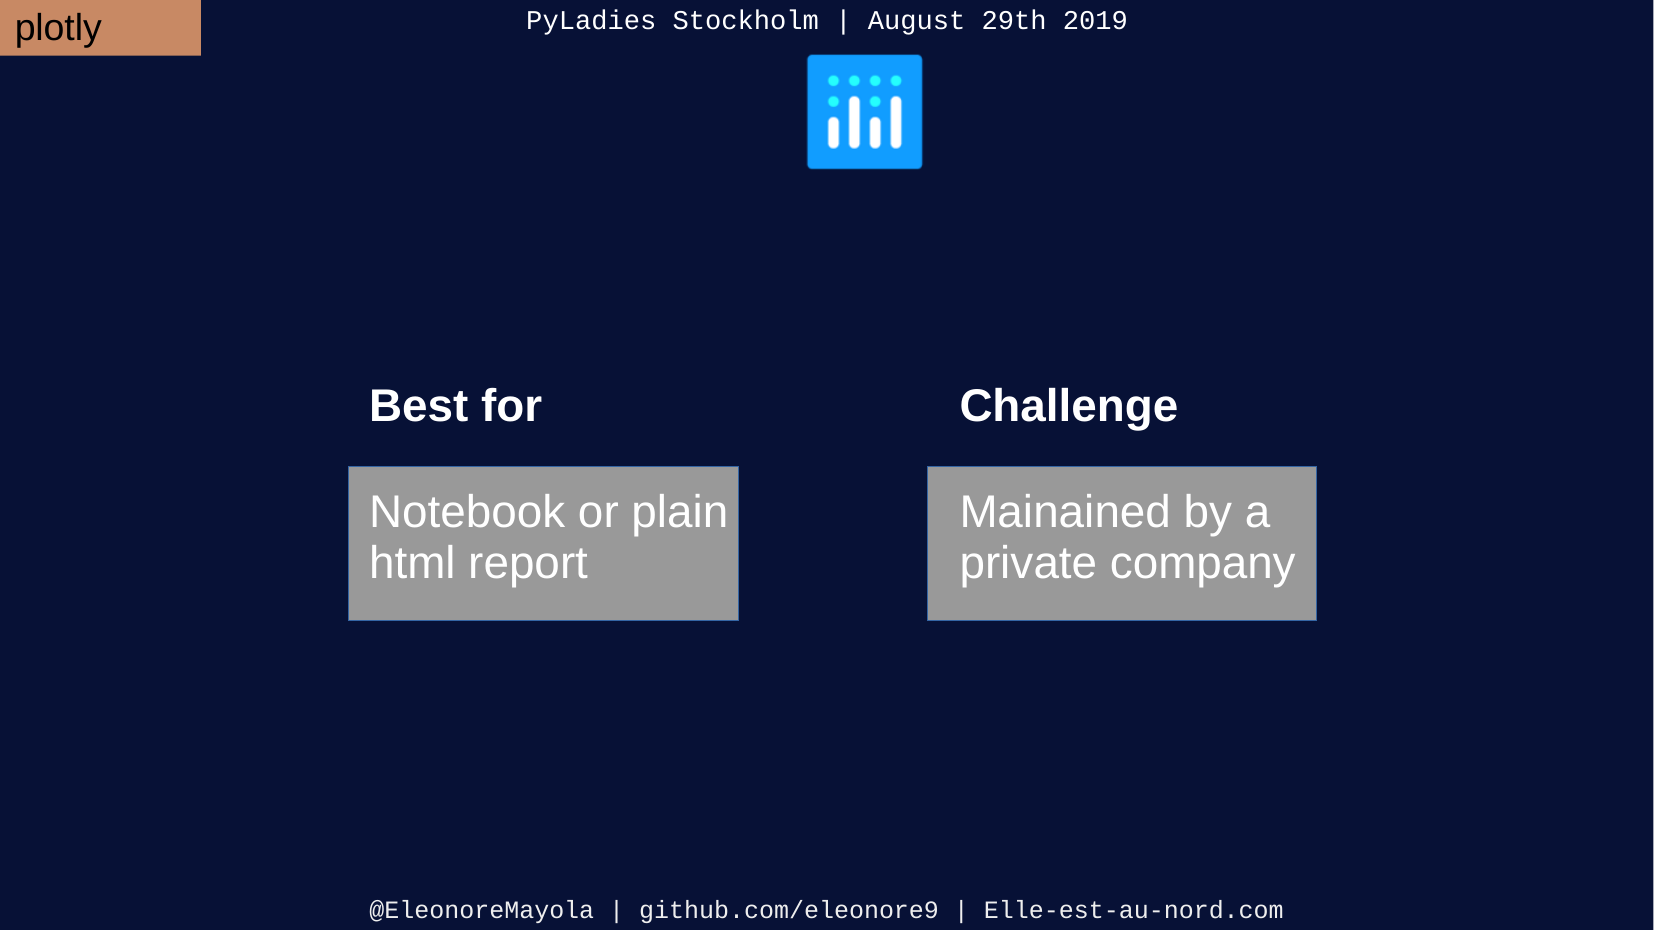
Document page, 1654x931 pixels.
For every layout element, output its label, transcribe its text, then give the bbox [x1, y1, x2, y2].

text_box Best for [354, 372, 709, 439]
text_box Mainained by a private company [944, 478, 1317, 648]
text_box Notebook or plain html report [354, 478, 792, 648]
text_box Challenge [944, 372, 1300, 439]
text_box PyLadies Stockholm | August 29th 2019 [265, 0, 1388, 60]
text_box [927, 466, 1317, 621]
text_box @EleonoreMayola | github.com/eleonore9 | Elle-est-au-nord.com [295, 862, 1359, 931]
text_box [348, 466, 739, 621]
picture [737, 60, 993, 178]
text_box plotly [0, 0, 201, 56]
